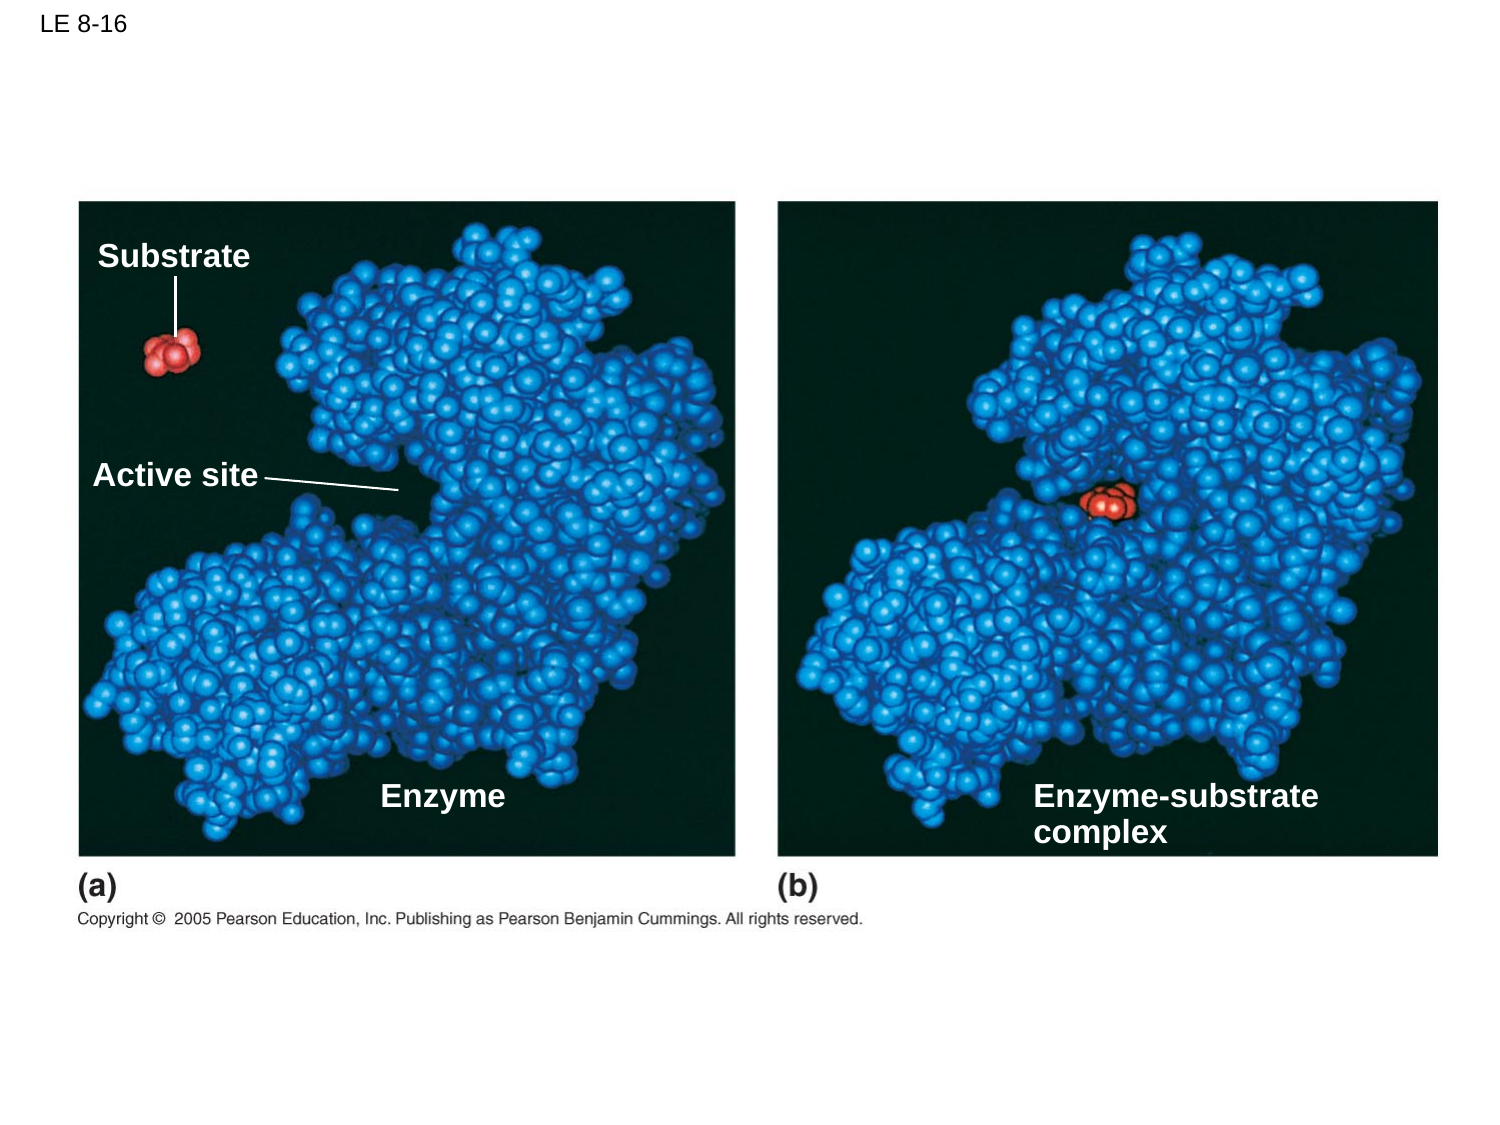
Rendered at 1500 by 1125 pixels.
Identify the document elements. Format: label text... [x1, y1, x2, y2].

text_box Enzyme [380, 781, 533, 815]
picture [49, 187, 1450, 937]
text_box Enzyme-substrate complex [1033, 778, 1332, 881]
text_box Active site [92, 461, 266, 496]
text_box Substrate [97, 241, 256, 276]
title LE 8-16 [24, 0, 351, 51]
